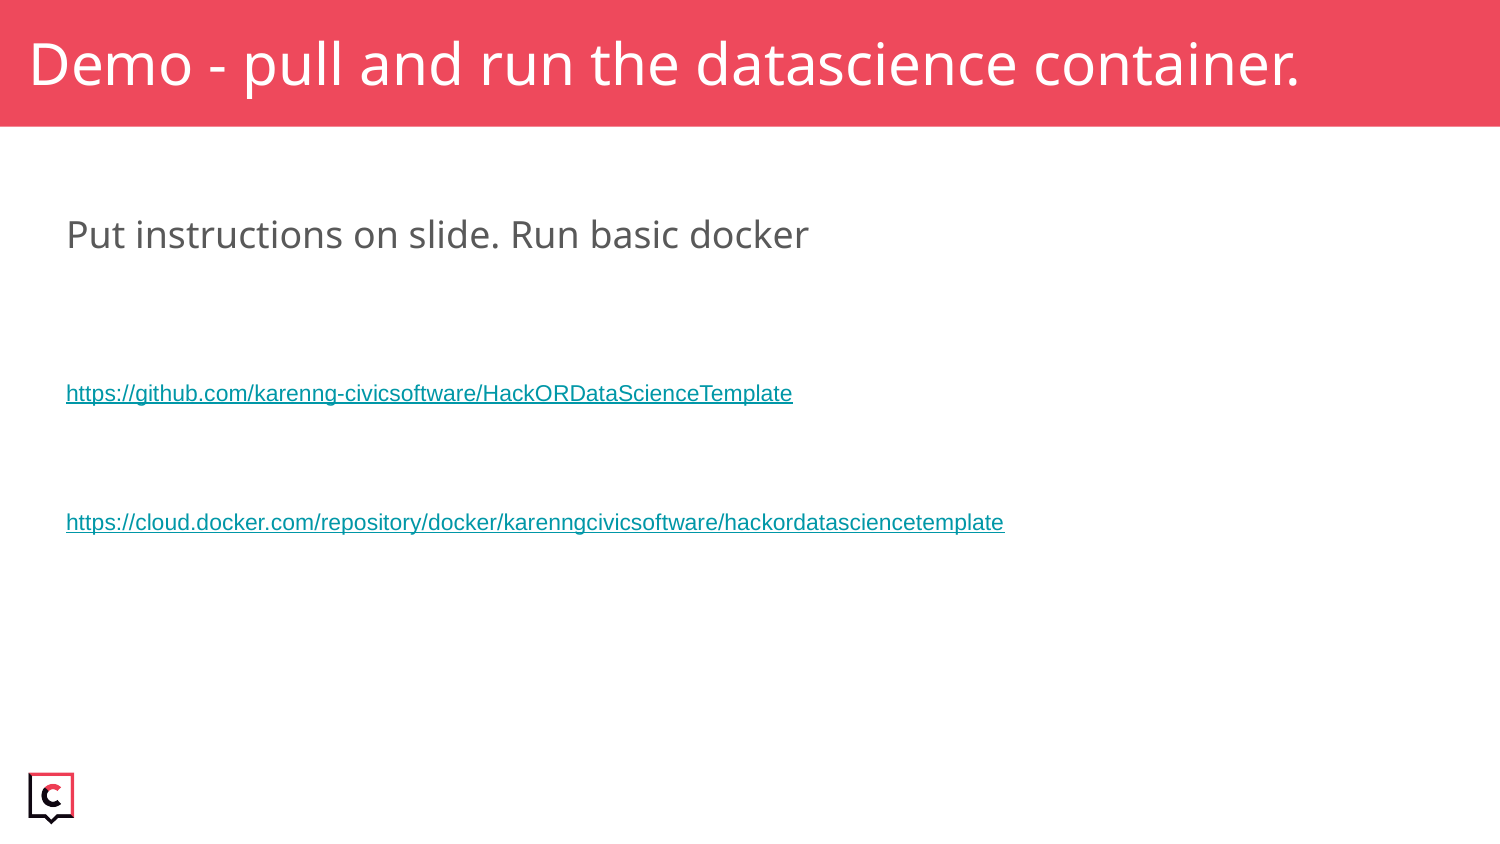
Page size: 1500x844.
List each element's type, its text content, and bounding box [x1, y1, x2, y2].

list Put instructions on slide. Run basic docker https://github.com/karenng-civicsoftware/HackORDataScienceTemplate https://cloud.docker.com/repository/docker/karenngcivicsoftware/hackordatasciencetemplate [51, 189, 1449, 750]
picture [19, 764, 82, 830]
title Demo - pull and run the datascience container. [13, 12, 1412, 107]
